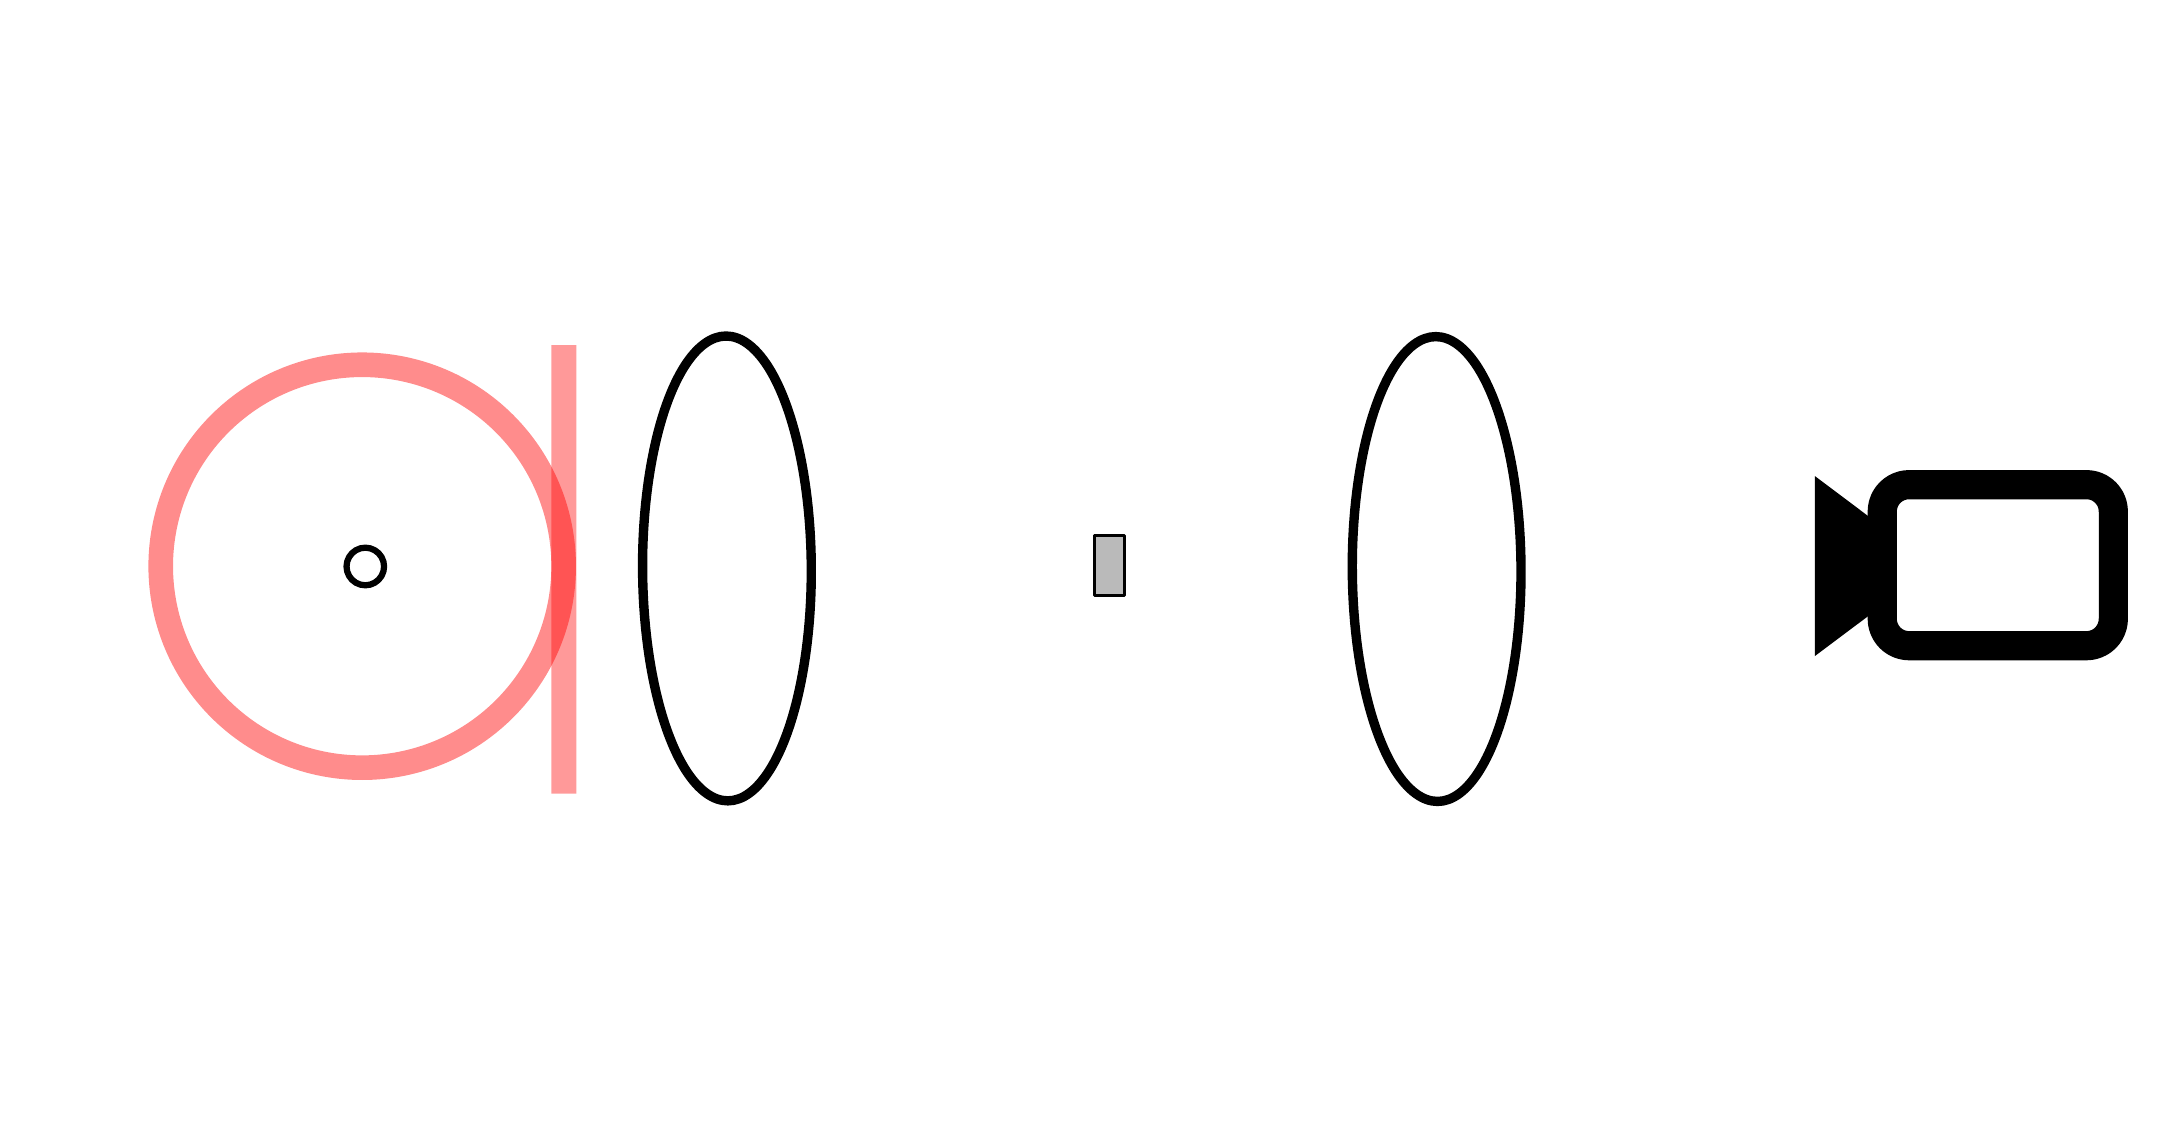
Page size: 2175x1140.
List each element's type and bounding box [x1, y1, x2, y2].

text_box [1094, 535, 1125, 596]
text_box [1352, 336, 1522, 802]
text_box [1814, 476, 1875, 657]
text_box [148, 352, 576, 781]
text_box [1882, 484, 2114, 646]
text_box [642, 336, 812, 801]
